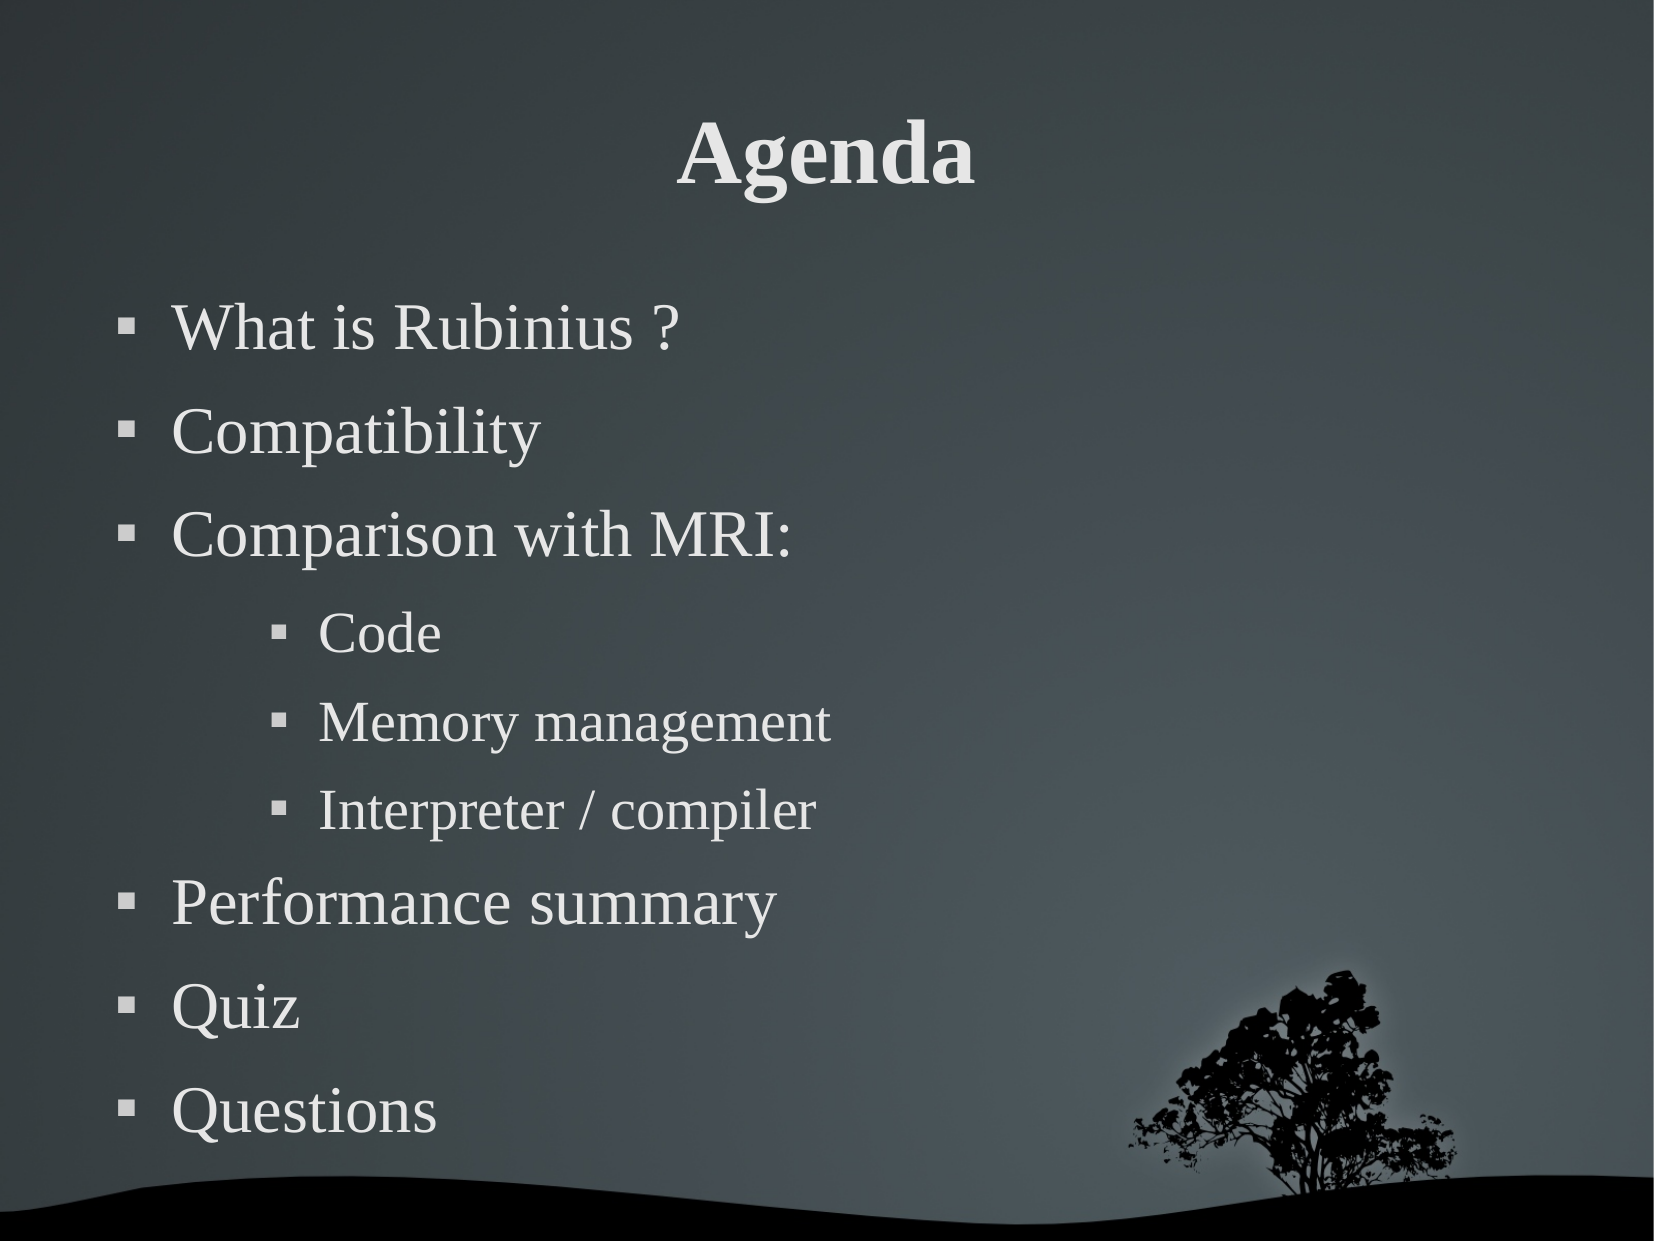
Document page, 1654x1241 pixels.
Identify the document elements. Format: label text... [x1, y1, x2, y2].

title Agenda [82, 56, 1571, 250]
picture [0, 0, 1654, 1241]
list What is Rubinius ? Compatibility Comparison with MRI: Code Memory management Interpreter / compiler Performance summary Quiz Questions [82, 290, 1571, 1241]
